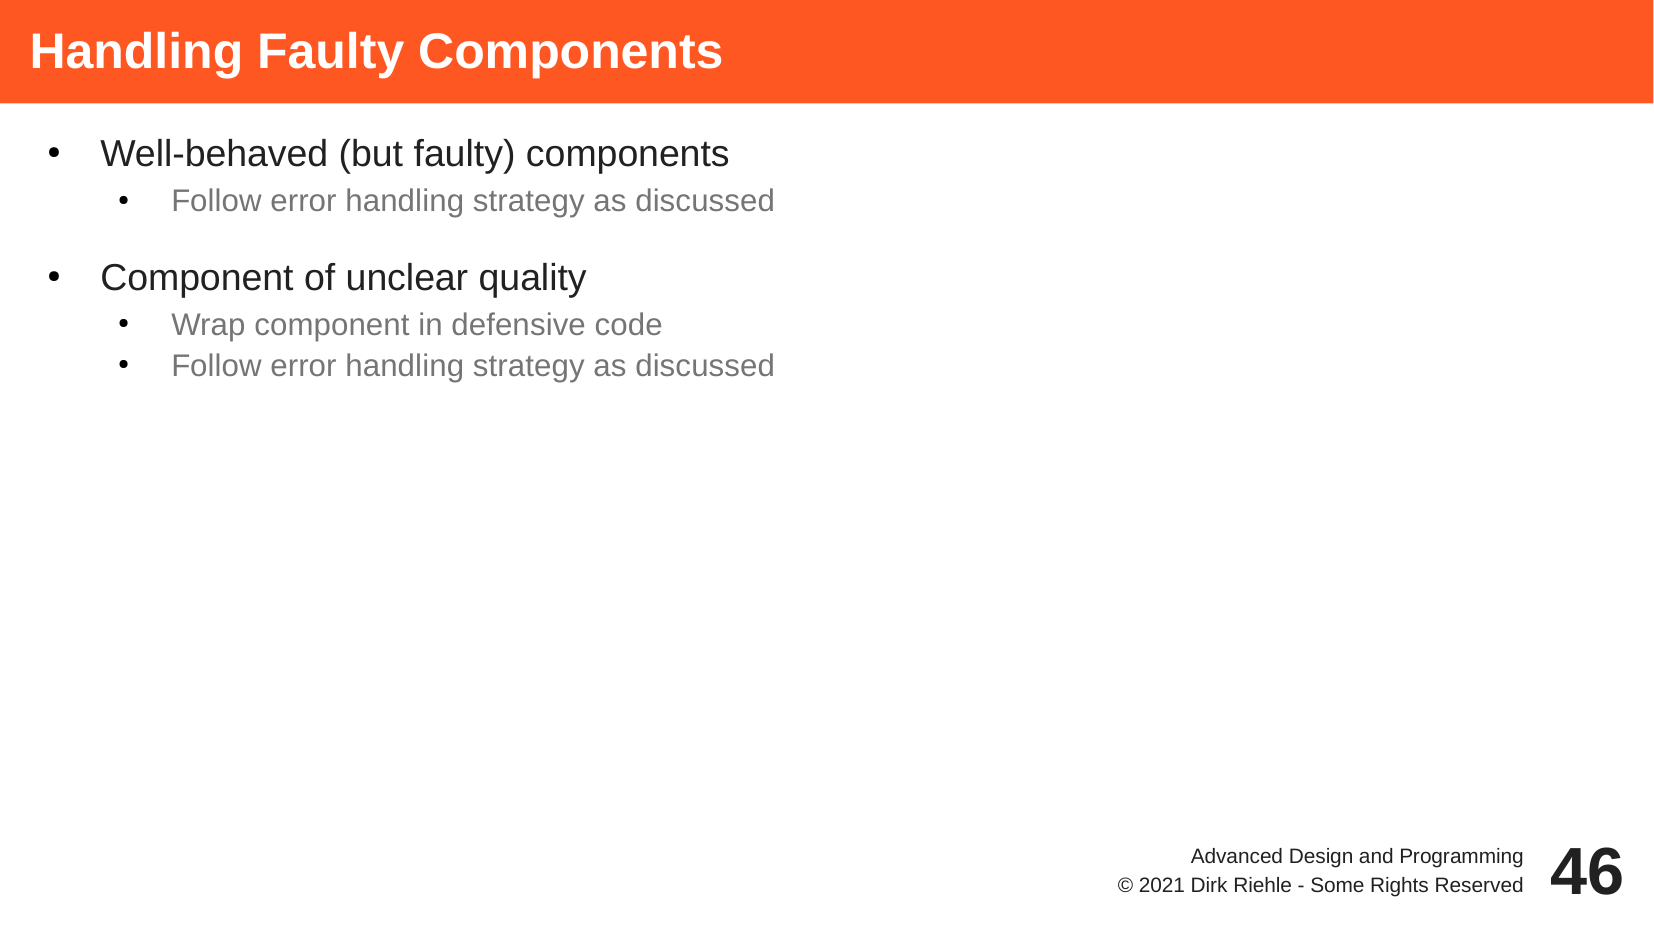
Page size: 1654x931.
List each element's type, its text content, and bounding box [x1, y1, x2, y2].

list Well-behaved (but faulty) components Follow error handling strategy as discussed Component of unclear quality Wrap component in defensive code Follow error handling strategy as discussed [29, 132, 1625, 813]
title Handling Faulty Components [0, 0, 1654, 104]
